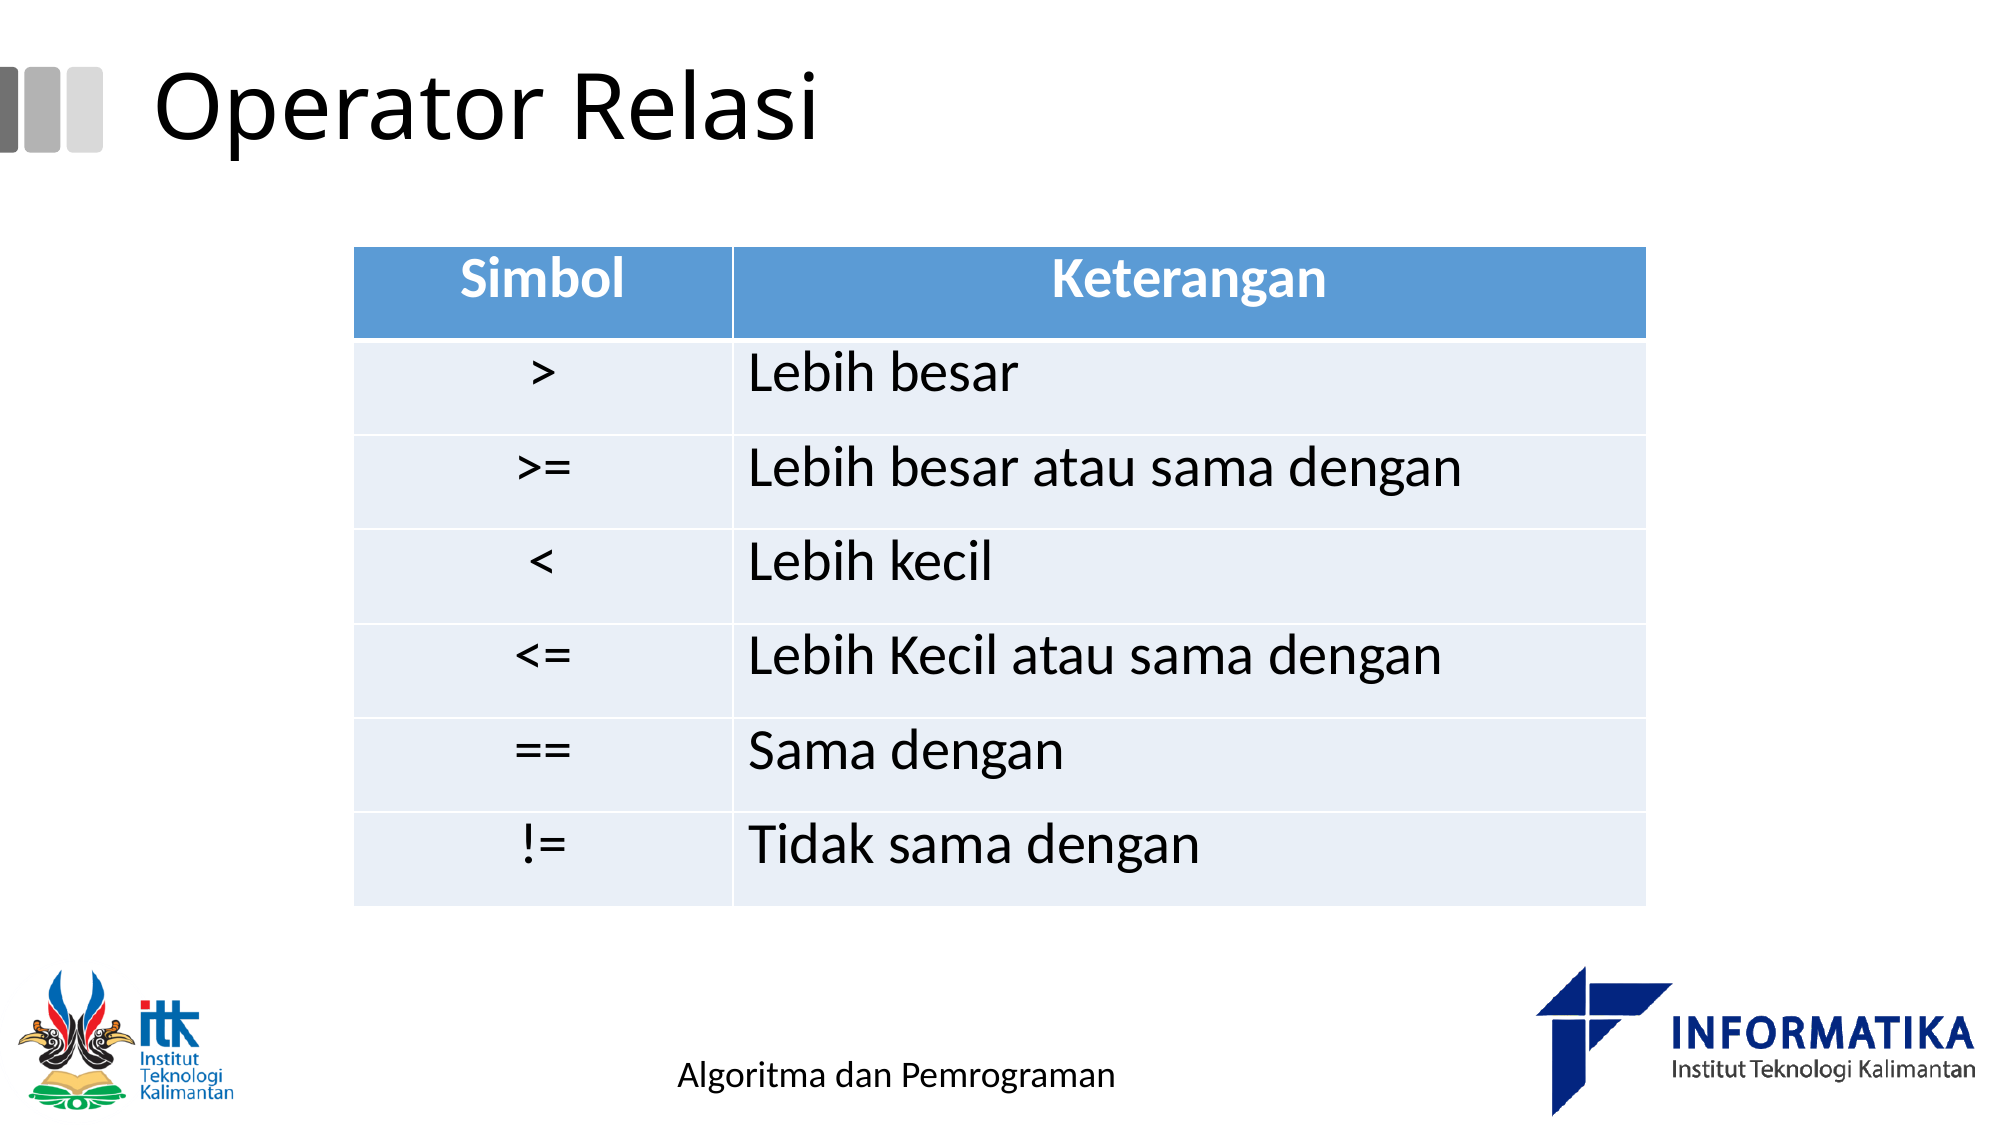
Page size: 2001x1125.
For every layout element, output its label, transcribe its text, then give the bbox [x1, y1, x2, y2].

table_header Keterangan [734, 247, 1646, 338]
table_cell == [354, 719, 732, 811]
table_cell Lebih besar atau sama dengan [734, 436, 1646, 528]
table_cell < [354, 530, 732, 623]
table_cell Tidak sama dengan [734, 813, 1646, 906]
table_cell <= [354, 625, 732, 717]
table_cell >= [354, 436, 732, 528]
table_cell Lebih Kecil atau sama dengan [734, 625, 1646, 717]
text_box Algoritma dan Pemrograman [662, 1042, 1338, 1103]
table_cell Lebih besar [734, 343, 1646, 434]
table_cell > [354, 343, 732, 434]
picture [1534, 965, 1976, 1118]
picture [0, 935, 252, 1125]
text_box Operator Relasi [137, 1, 1863, 219]
table_cell != [354, 813, 732, 906]
table_header Simbol [354, 247, 732, 338]
table_cell Lebih kecil [734, 530, 1646, 623]
table_cell Sama dengan [734, 719, 1646, 811]
